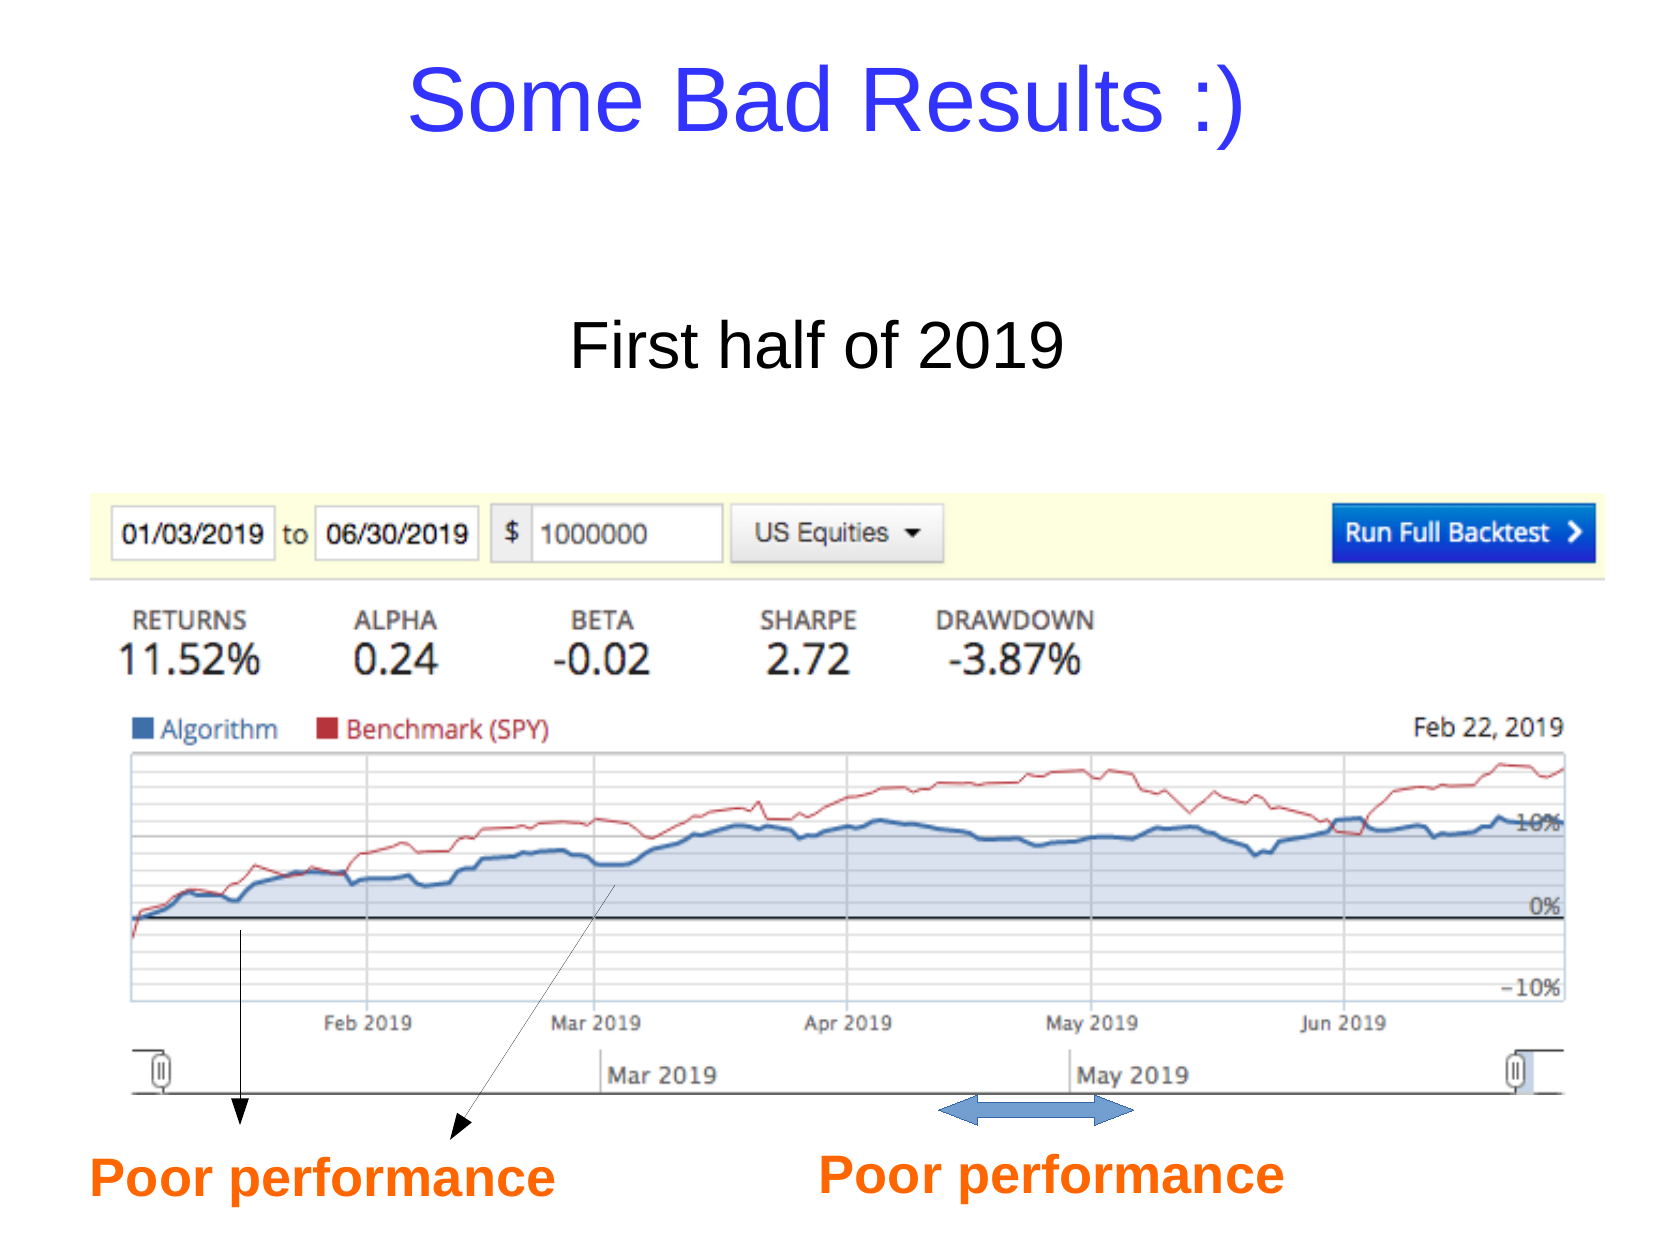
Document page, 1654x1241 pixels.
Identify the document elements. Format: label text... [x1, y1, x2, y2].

text_box Poor performance [75, 1139, 766, 1216]
title Some Bad Results :) [82, 48, 1571, 151]
text_box Poor performance [803, 1137, 1591, 1216]
text_box [938, 1095, 1134, 1126]
picture [90, 493, 1605, 1096]
text_box First half of 2019 [555, 300, 1100, 391]
